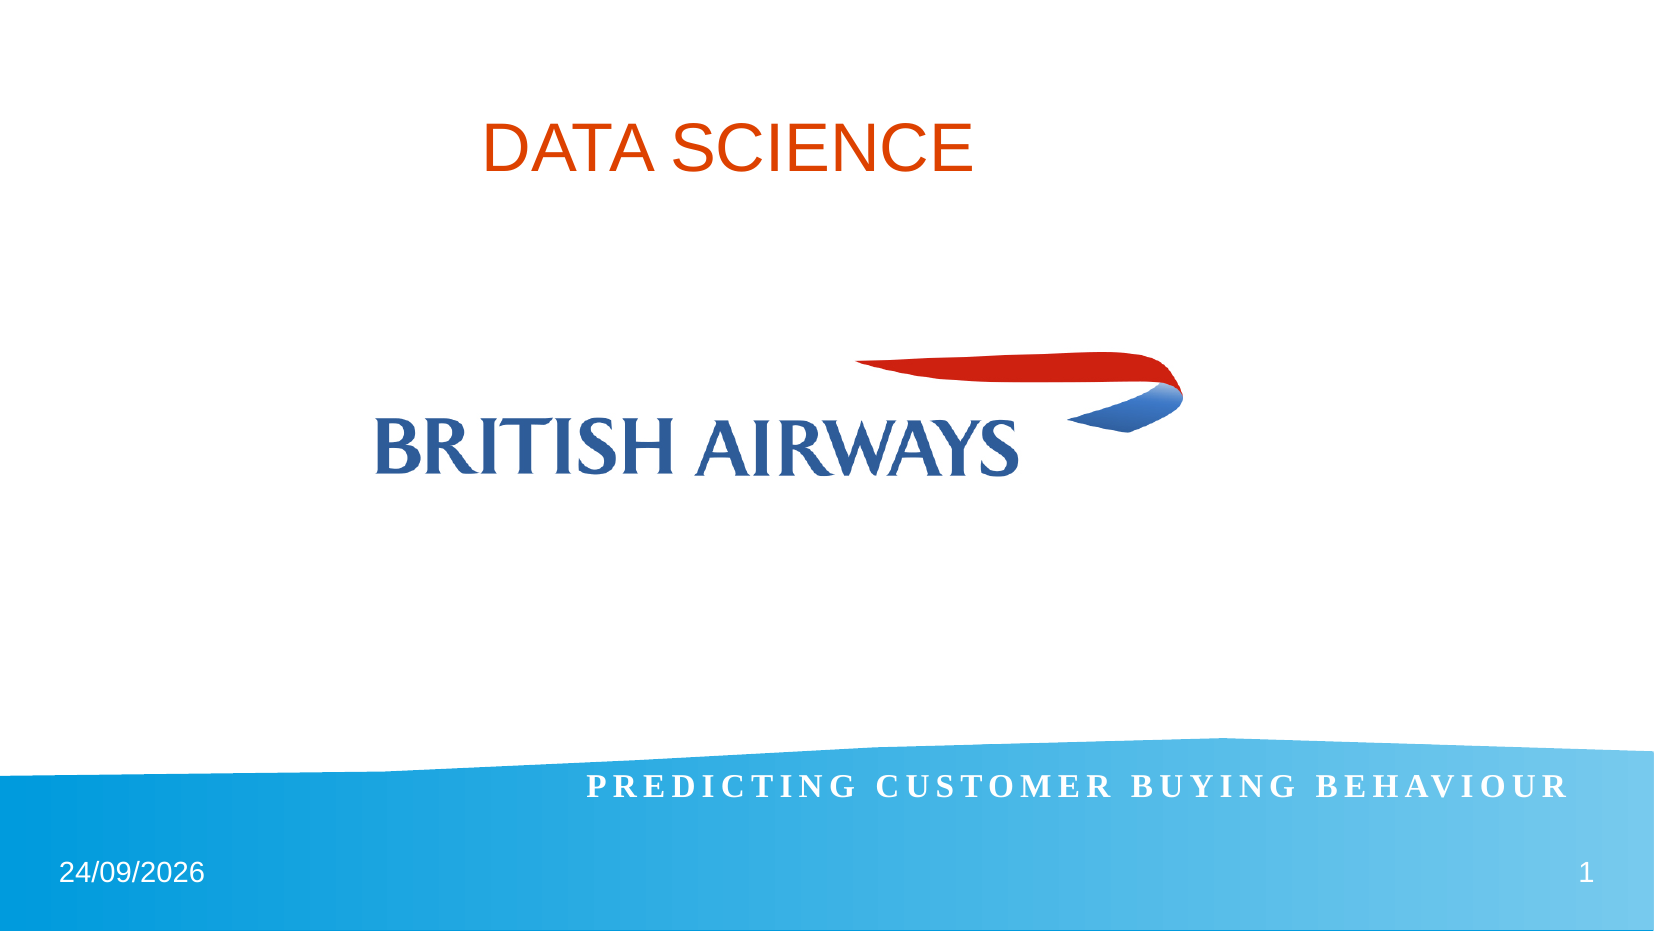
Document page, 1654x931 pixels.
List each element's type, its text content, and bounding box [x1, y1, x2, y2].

picture [324, 177, 1234, 654]
title DATA SCIENCE [0, 59, 1477, 237]
text_box Predicting customer buying behaviour [295, 699, 1654, 873]
